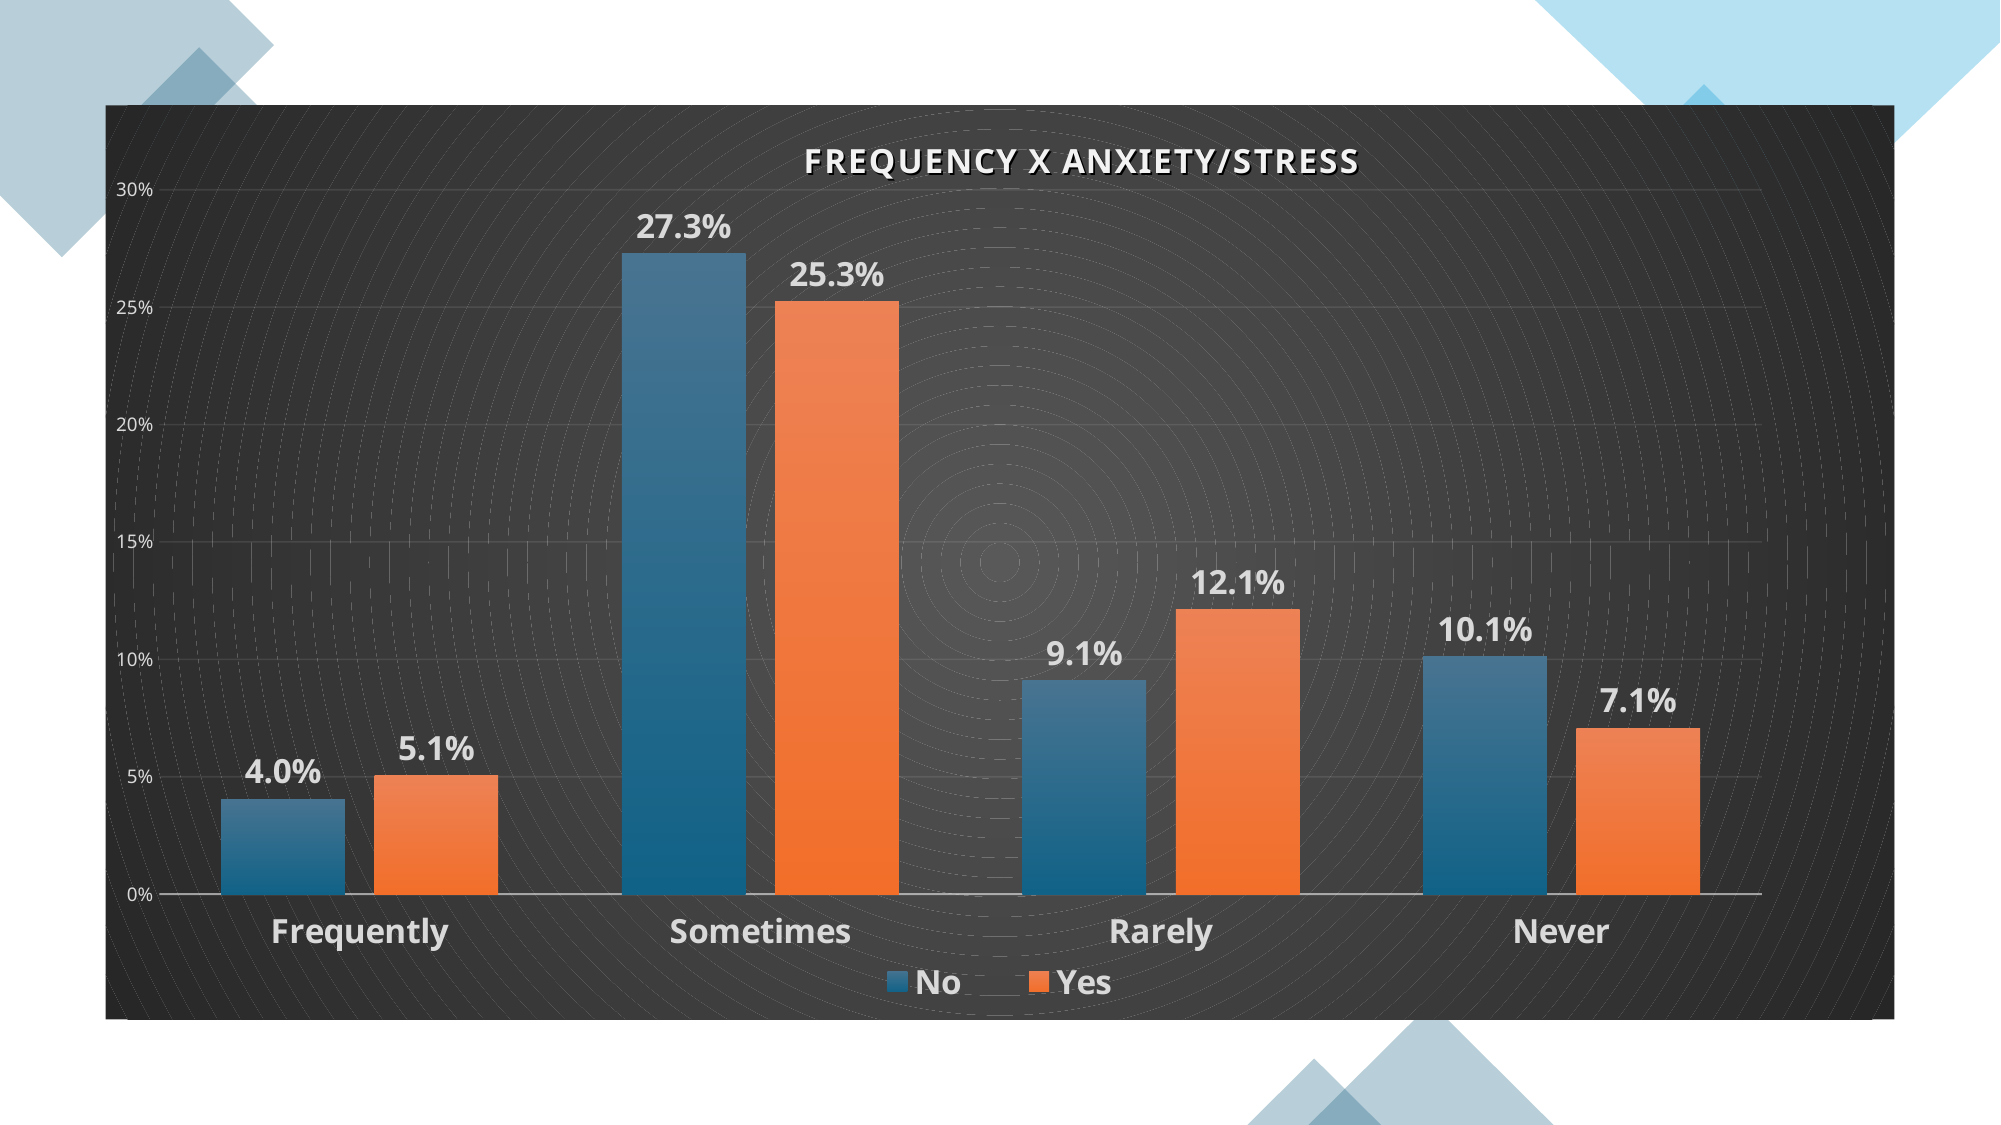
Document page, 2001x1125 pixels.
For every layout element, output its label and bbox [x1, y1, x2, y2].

text_box [0, 0, 2000, 1125]
chart [105, 105, 1895, 1020]
